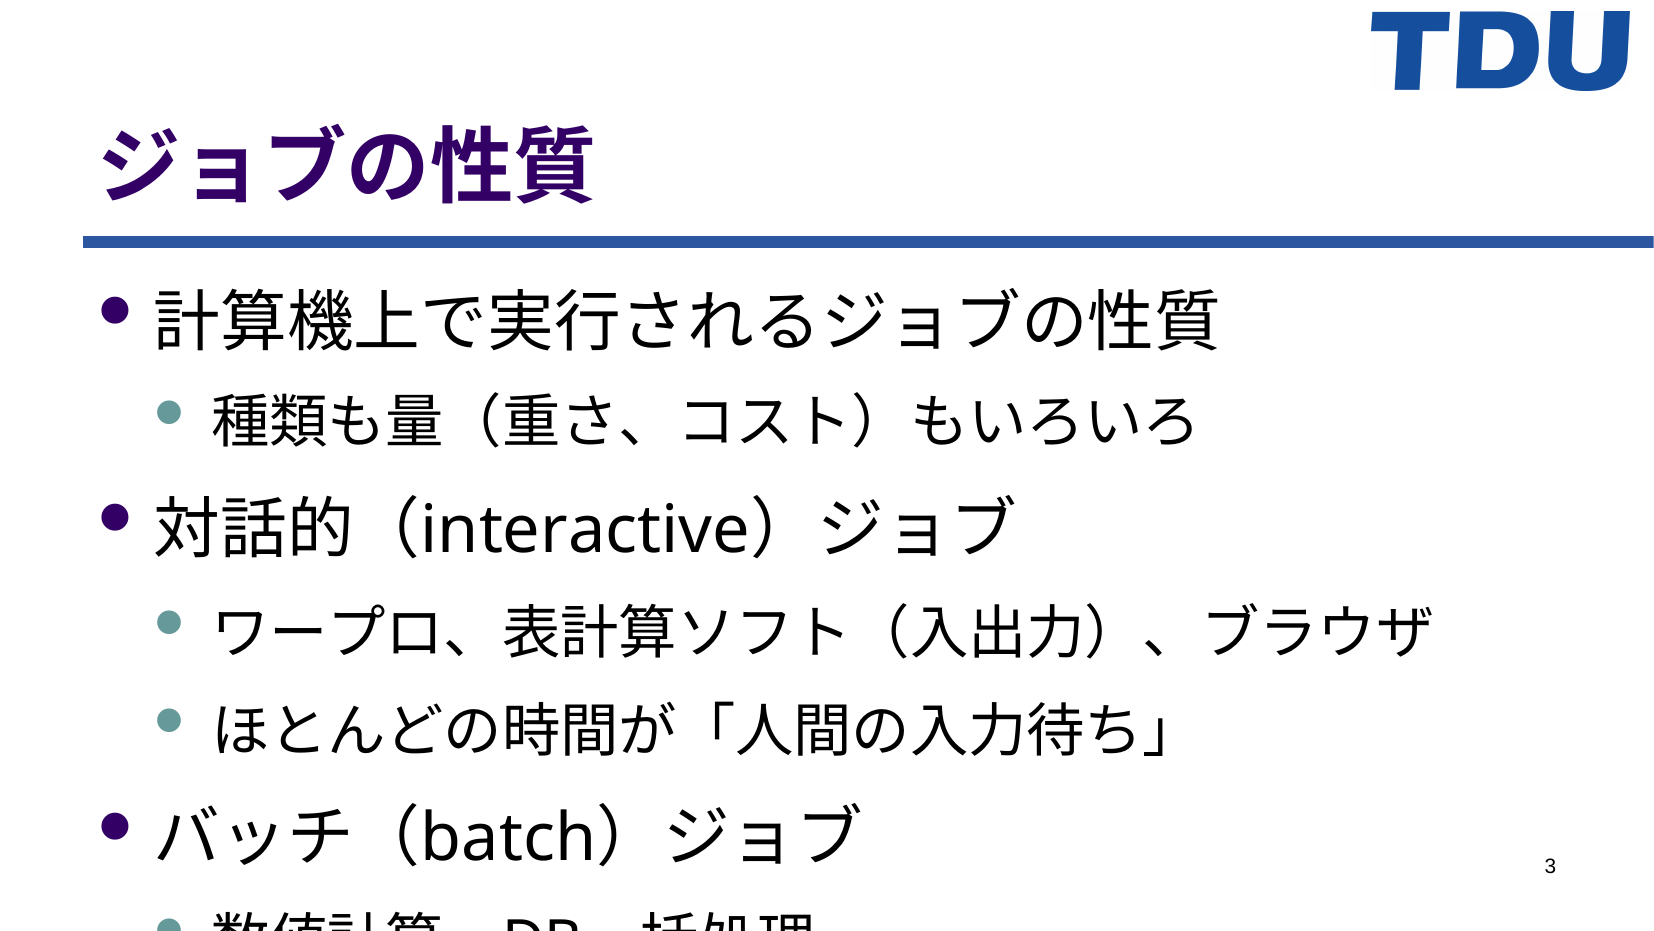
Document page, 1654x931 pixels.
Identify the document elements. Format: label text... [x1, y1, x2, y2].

title ジョブの性質 [82, 51, 1571, 228]
picture [1371, 11, 1630, 91]
list 計算機上で実行されるジョブの性質 種類も量（重さ、コスト）もいろいろ 対話的（interactive）ジョブ ワープロ、表計算ソフト（入出力）、ブラウザ ほとんどの時間が「人間の入力待ち」 バッチ（batch）ジョブ 数値計算、DB一括処理 入力待ちは少なく、CPUを多用 [82, 259, 1571, 901]
